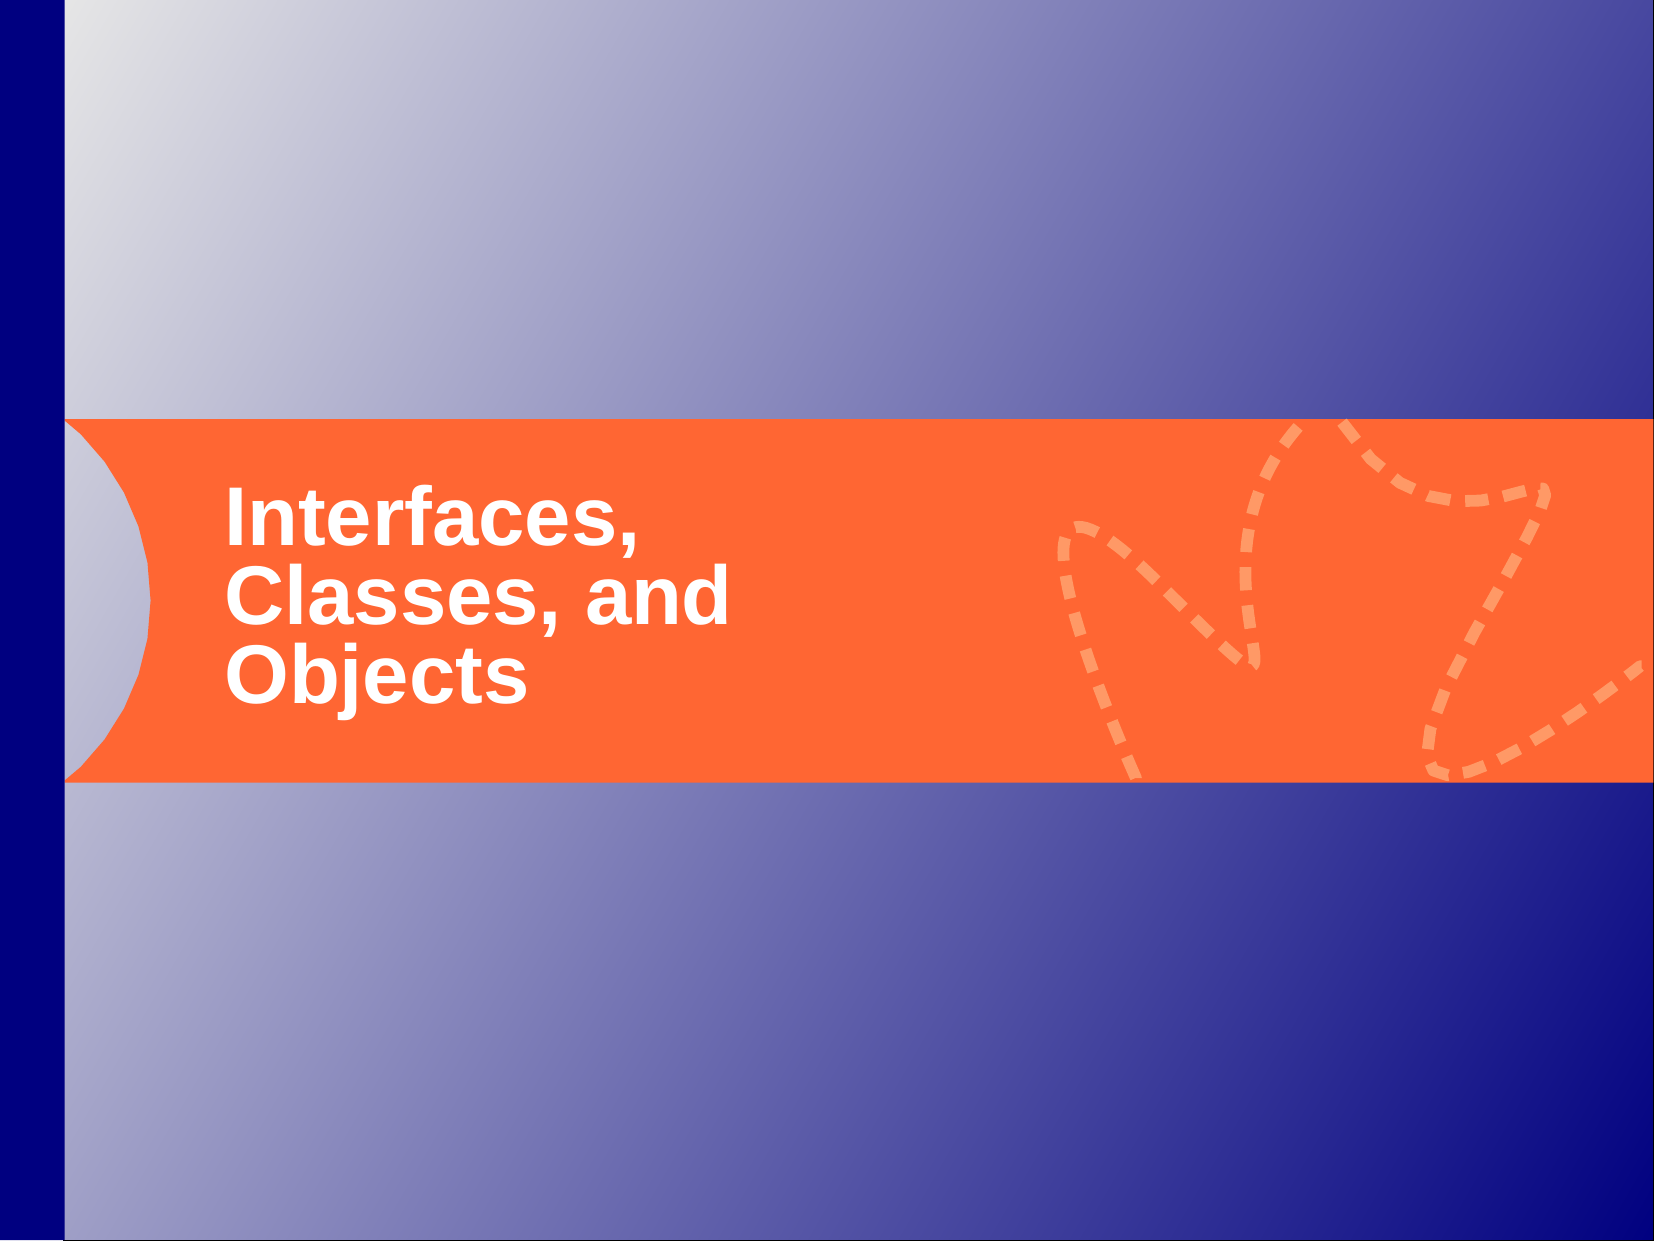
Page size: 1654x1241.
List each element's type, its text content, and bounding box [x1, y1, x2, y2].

title Interfaces, Classes, and Objects [224, 474, 1093, 726]
